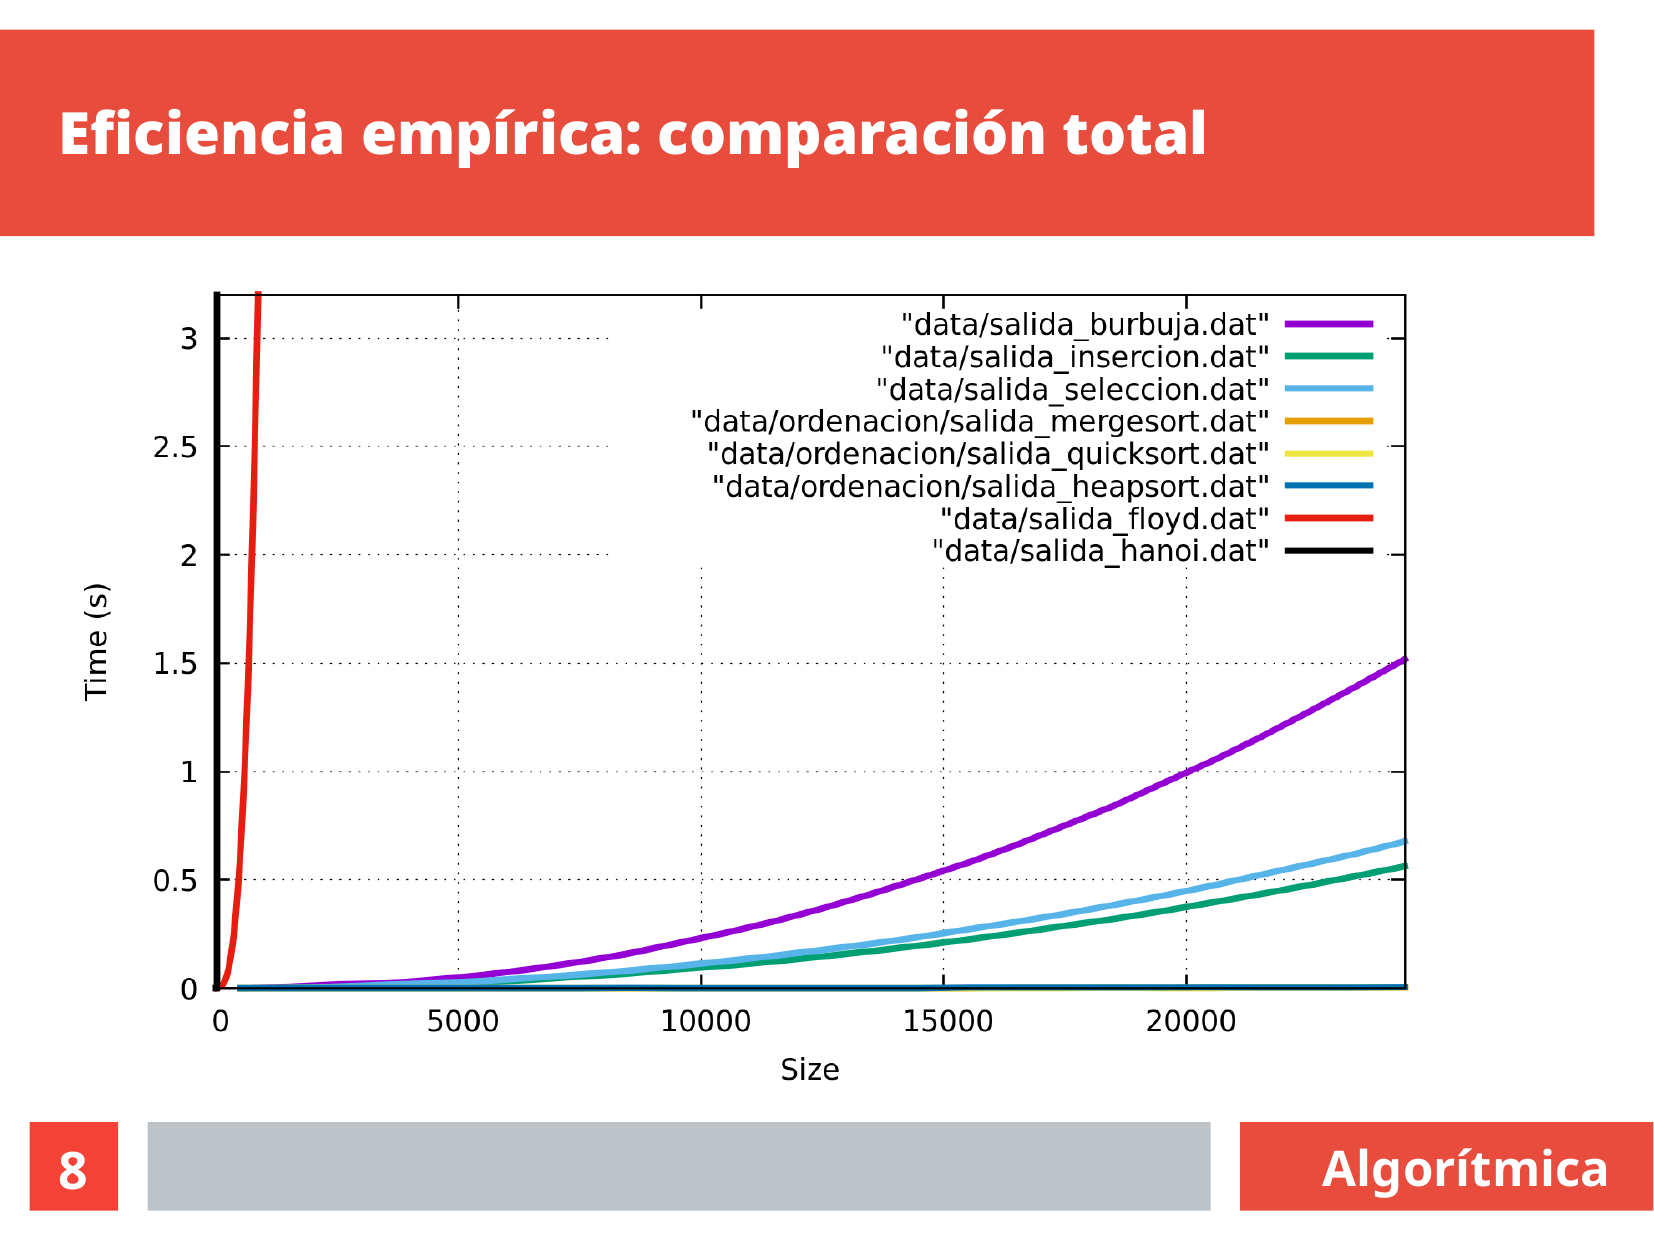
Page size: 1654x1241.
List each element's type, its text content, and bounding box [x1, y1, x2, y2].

picture [70, 259, 1619, 1091]
list 8 [59, 1133, 130, 1205]
list Algorítmica [1322, 1133, 1619, 1205]
title Eficiencia empírica: comparación total [59, 59, 1595, 172]
